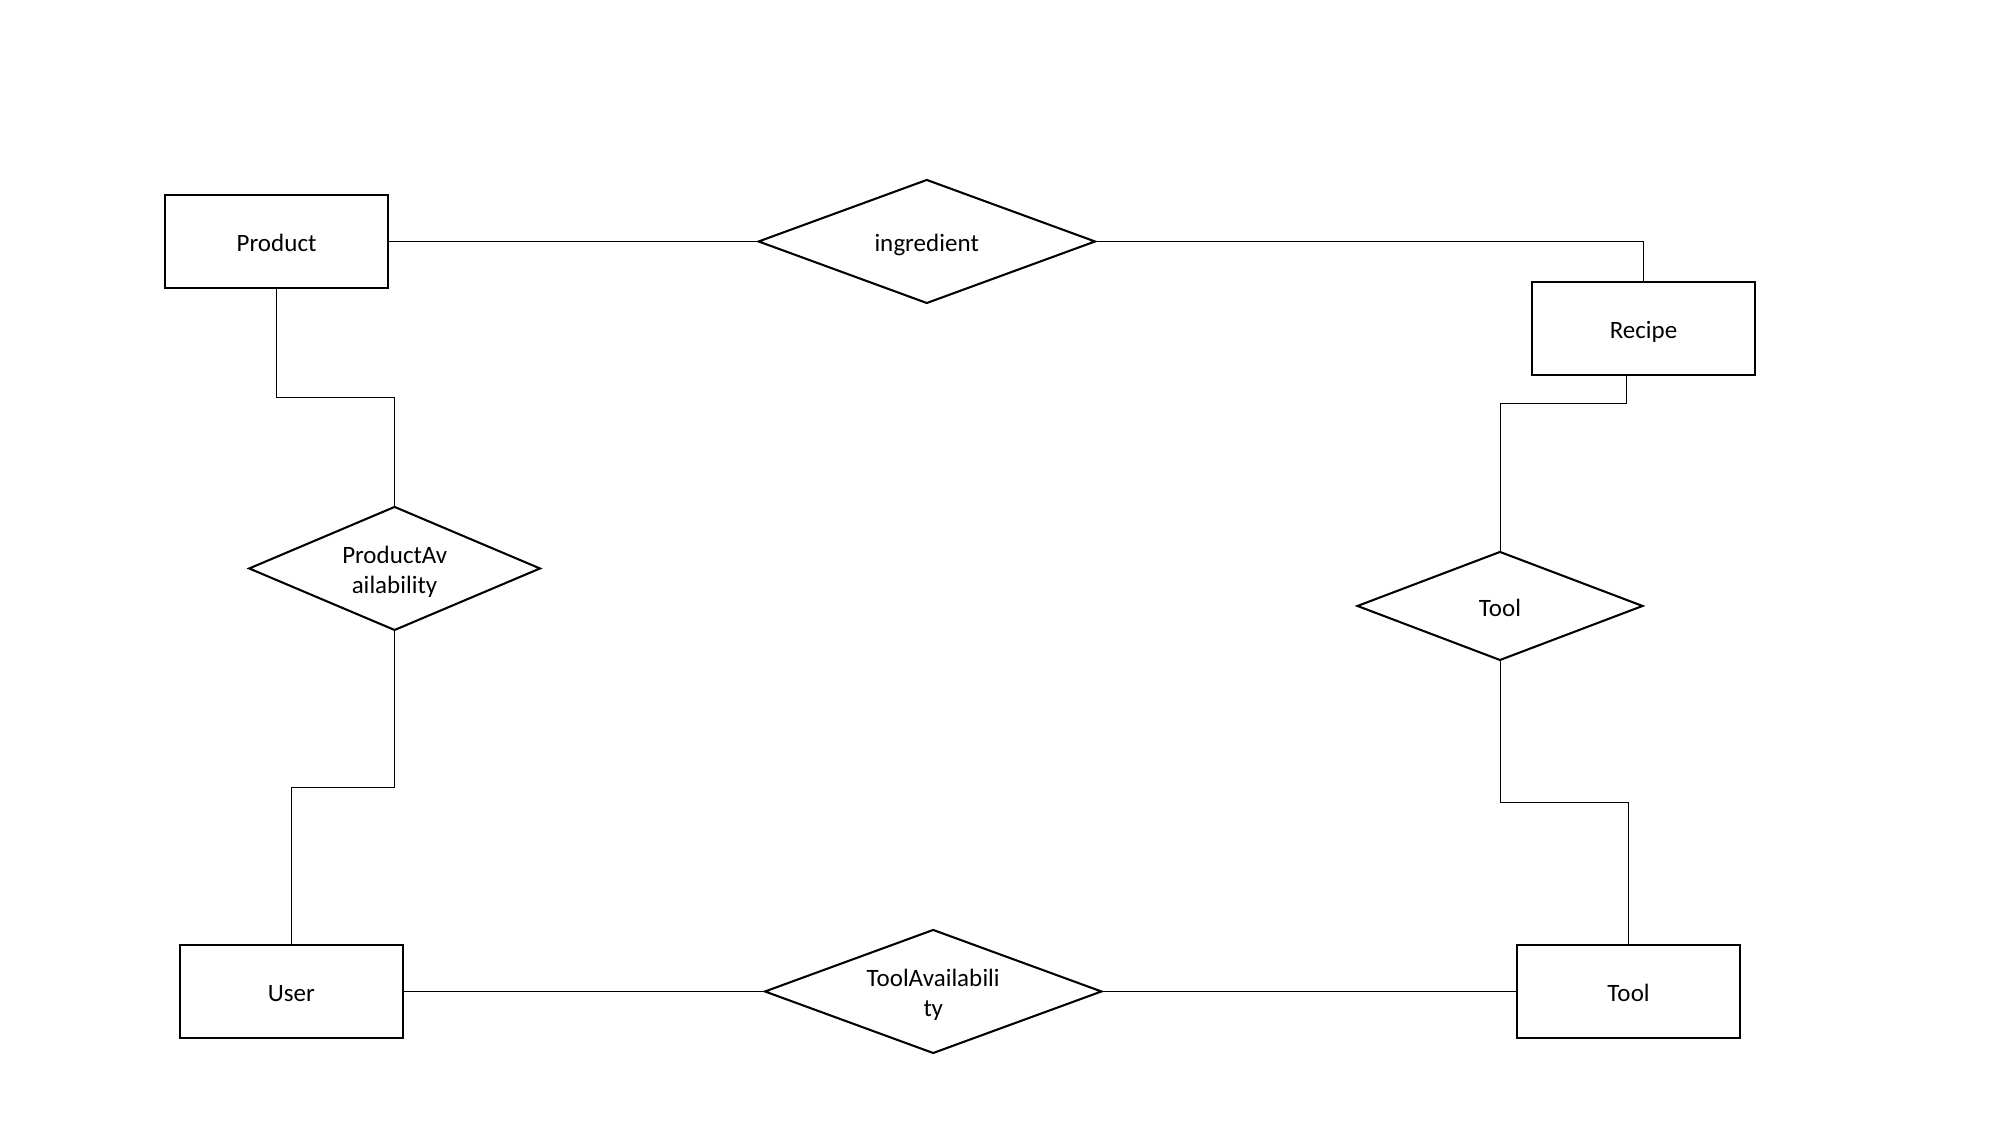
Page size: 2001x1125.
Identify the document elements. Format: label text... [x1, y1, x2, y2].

text_box Recipe [1532, 281, 1756, 375]
text_box Tool [1517, 944, 1741, 1039]
text_box ProductAvailability [249, 507, 541, 630]
text_box Tool [1357, 551, 1643, 660]
text_box ToolAvailability [766, 929, 1101, 1054]
text_box Product [165, 194, 388, 289]
text_box ingredient [759, 179, 1095, 304]
text_box User [180, 944, 403, 1039]
